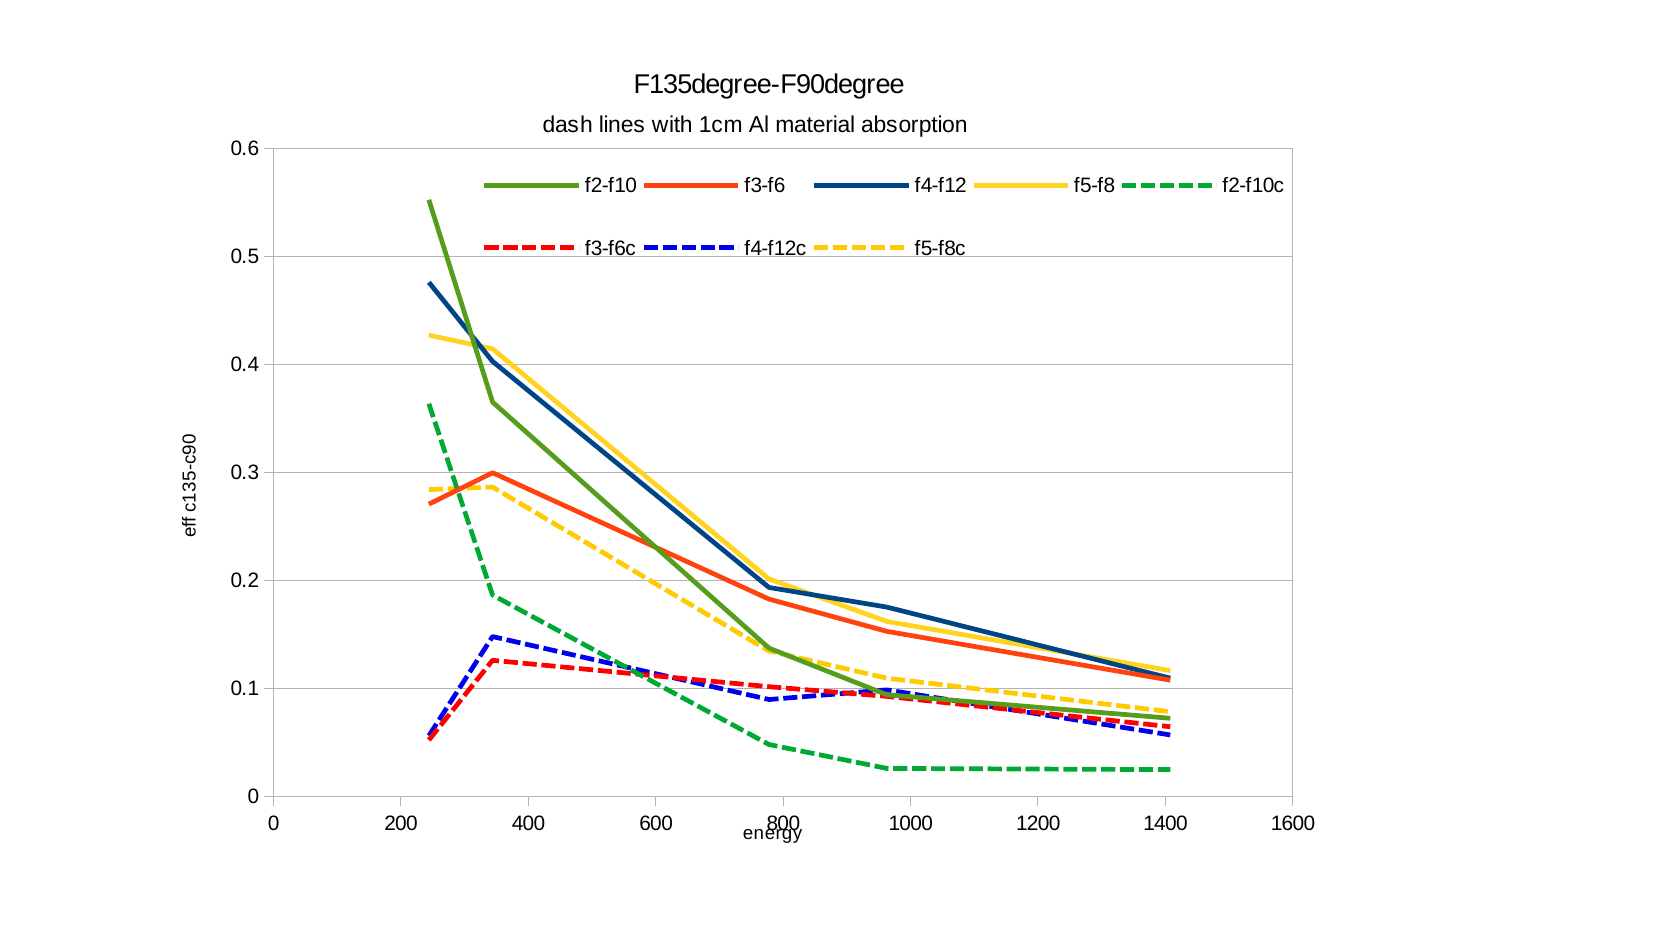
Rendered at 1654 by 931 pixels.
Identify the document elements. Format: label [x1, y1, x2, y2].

chart [150, 37, 1388, 850]
